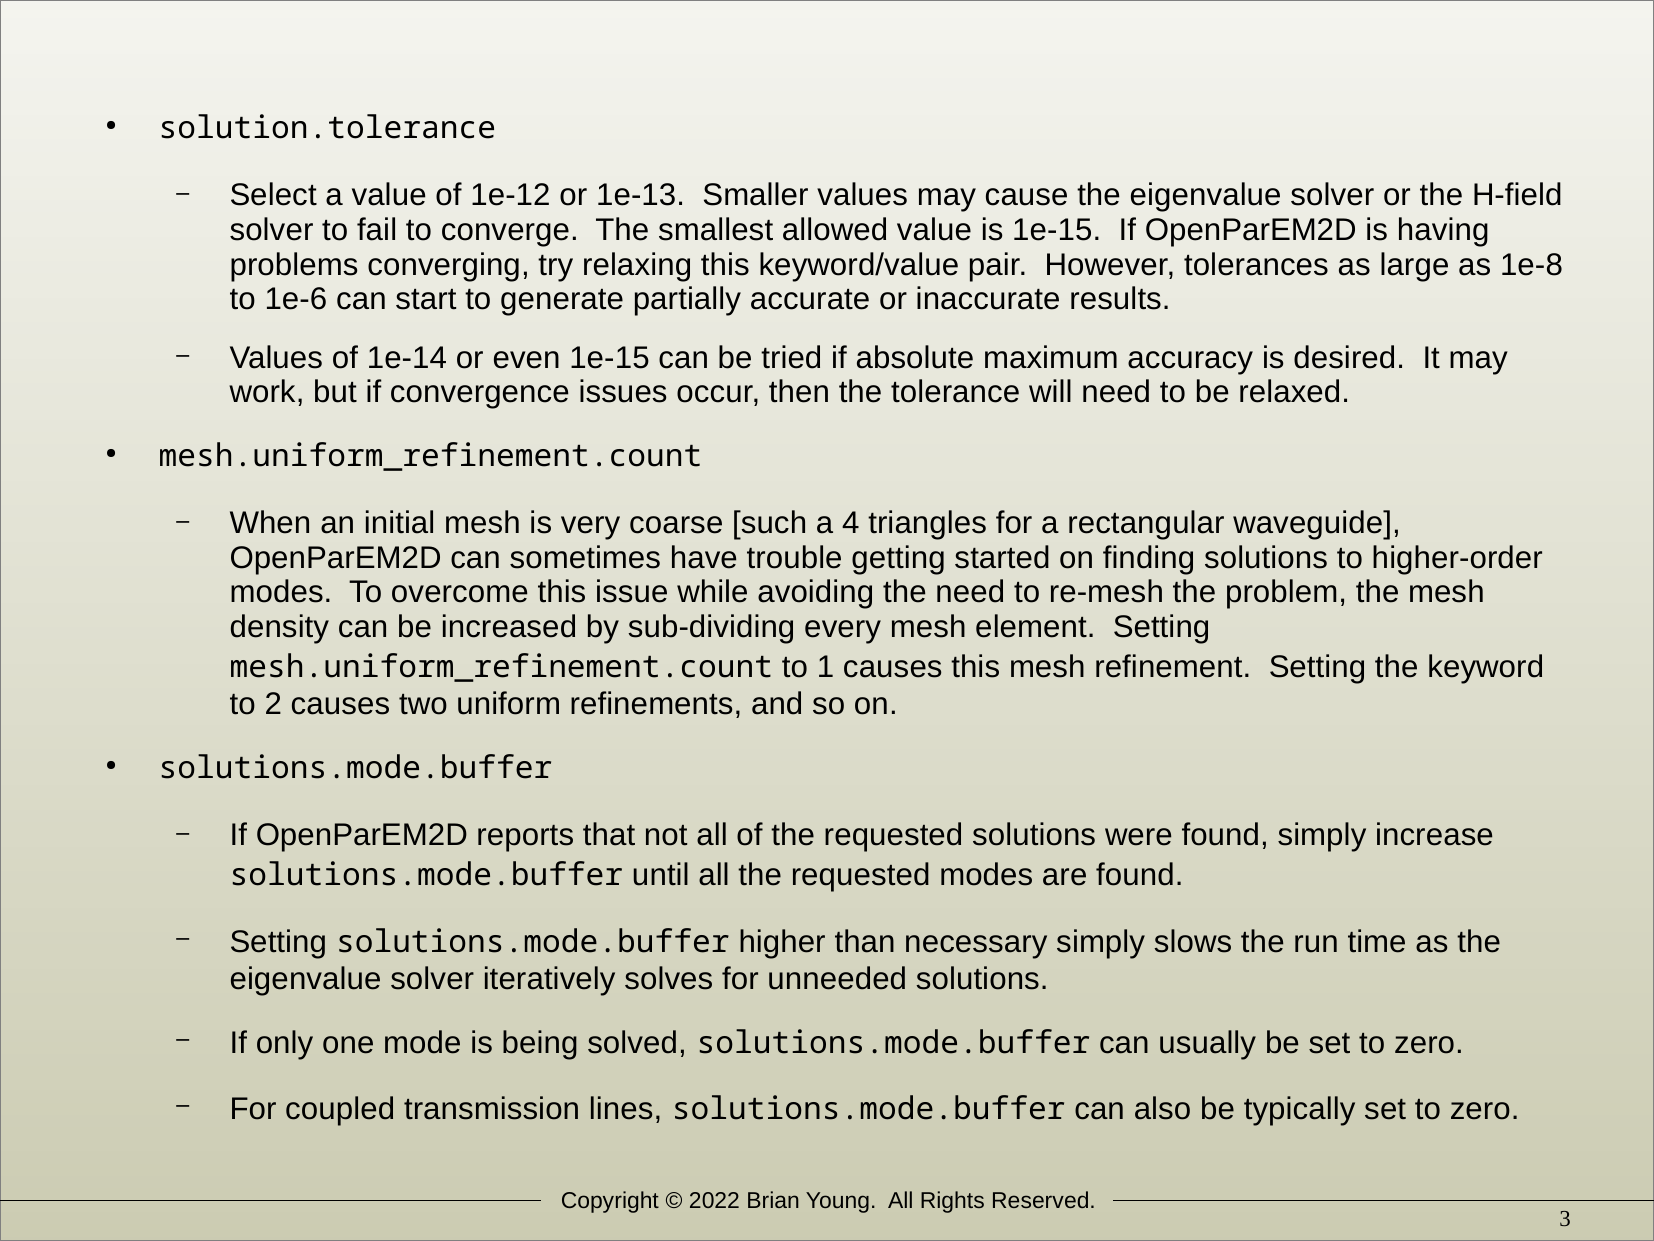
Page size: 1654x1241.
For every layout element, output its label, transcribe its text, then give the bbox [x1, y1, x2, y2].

list solution.tolerance Select a value of 1e-12 or 1e-13. Smaller values may cause the eigenvalue solver or the H-field solver to fail to converge. The smallest allowed value is 1e-15. If OpenParEM2D is having problems converging, try relaxing this keyword/value pair. However, tolerances as large as 1e-8 to 1e-6 can start to generate partially accurate or inaccurate results. Values of 1e-14 or even 1e-15 can be tried if absolute maximum accuracy is desired. It may work, but if convergence issues occur, then the tolerance will need to be relaxed. mesh.uniform_refinement.count When an initial mesh is very coarse [such a 4 triangles for a rectangular waveguide], OpenParEM2D can sometimes have trouble getting started on finding solutions to higher-order modes. To overcome this issue while avoiding the need to re-mesh the problem, the mesh density can be increased by sub-dividing every mesh element. Setting mesh.uniform_refinement.count to 1 causes this mesh refinement. Setting the keyword to 2 causes two uniform refinements, and so on. solutions.mode.buffer If OpenParEM2D reports that not all of the requested solutions were found, simply increase solutions.mode.buffer until all the requested modes are found. Setting solutions.mode.buffer higher than necessary simply slows the run time as the eigenvalue solver iteratively solves for unneeded solutions. If only one mode is being solved, solutions.mode.buffer can usually be set to zero. For coupled transmission lines, solutions.mode.buffer can also be typically set to zero. [87, 105, 1577, 1209]
